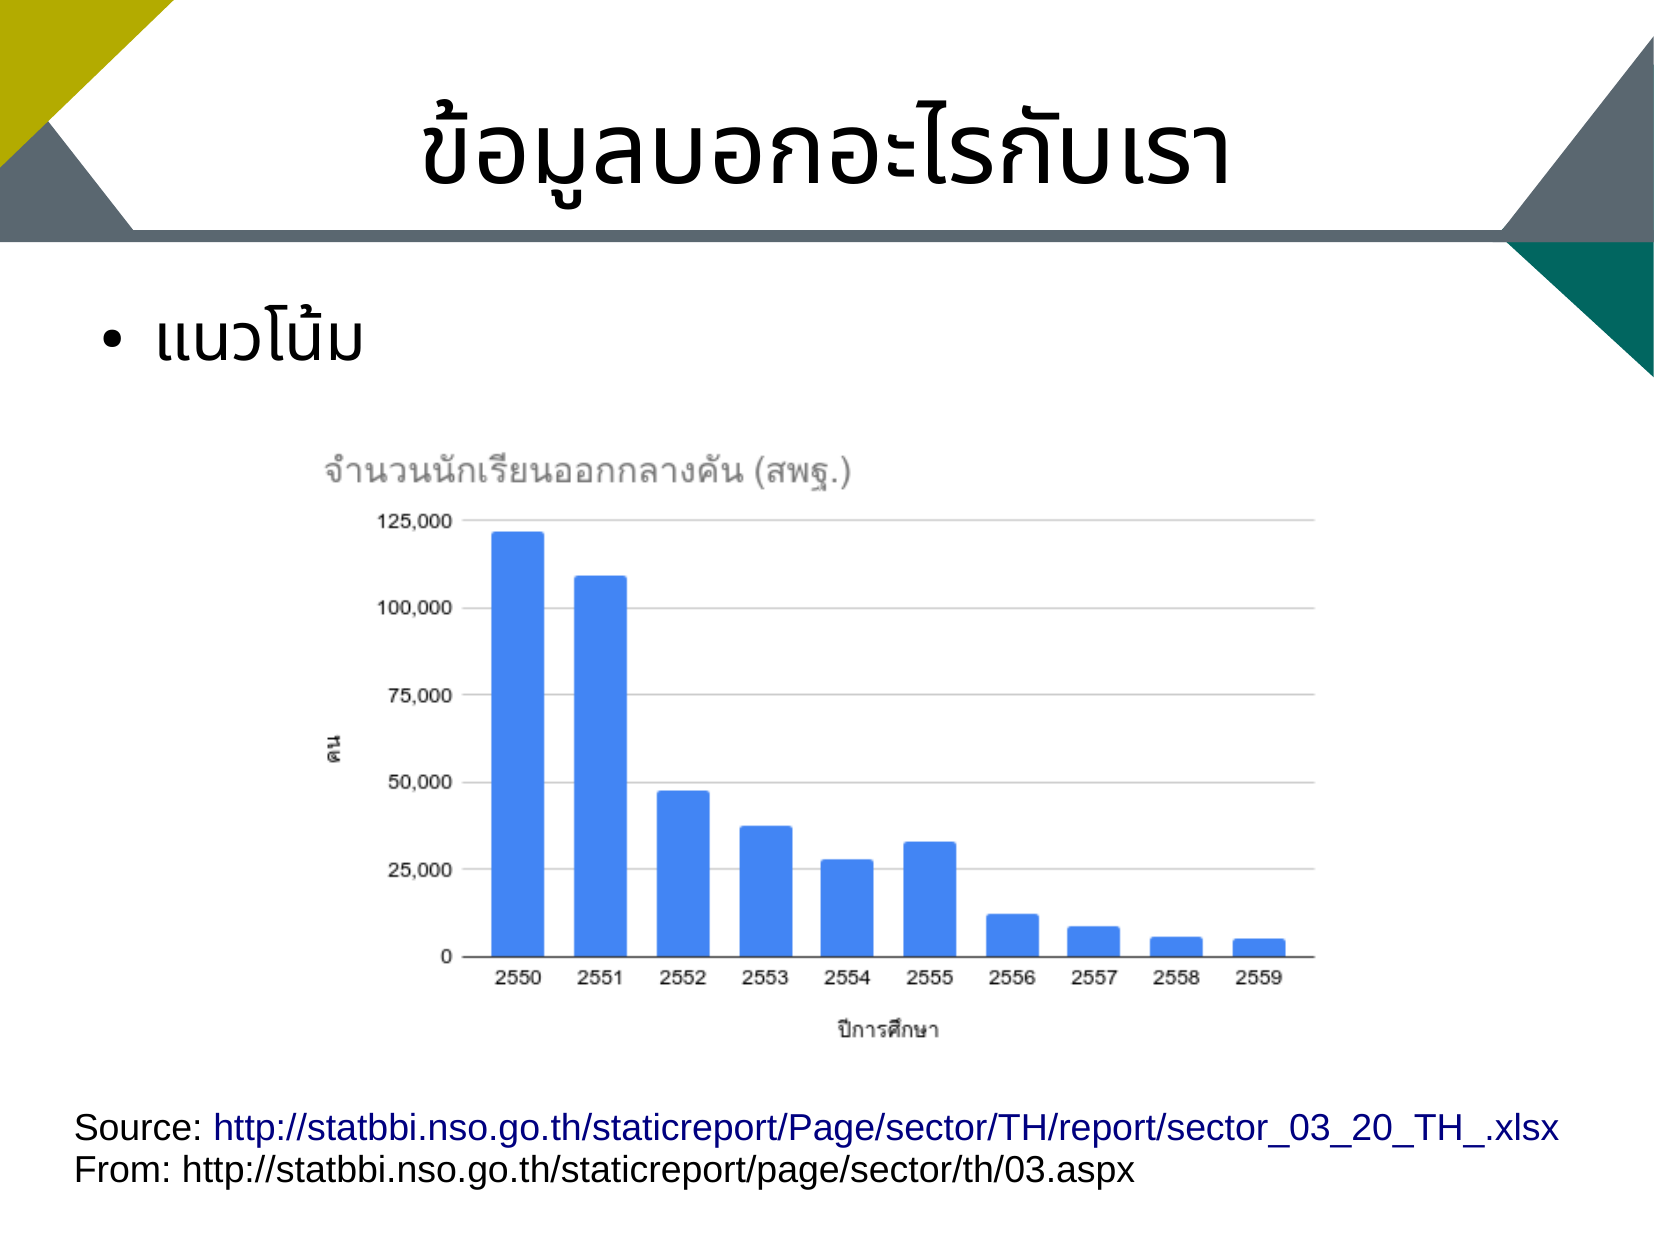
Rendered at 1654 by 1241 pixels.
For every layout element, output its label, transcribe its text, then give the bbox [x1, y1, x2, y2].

text_box Source: http://statbbi.nso.go.th/staticreport/Page/sector/TH/report/sector_03_20_TH_.xlsx From: http://statbbi.nso.go.th/staticreport/page/sector/th/03.aspx [59, 1099, 1576, 1199]
picture [298, 428, 1337, 1064]
title ข้อมูลบอกอะไรกับเรา [82, 49, 1571, 257]
list แนวโน้ม [82, 290, 1571, 1099]
